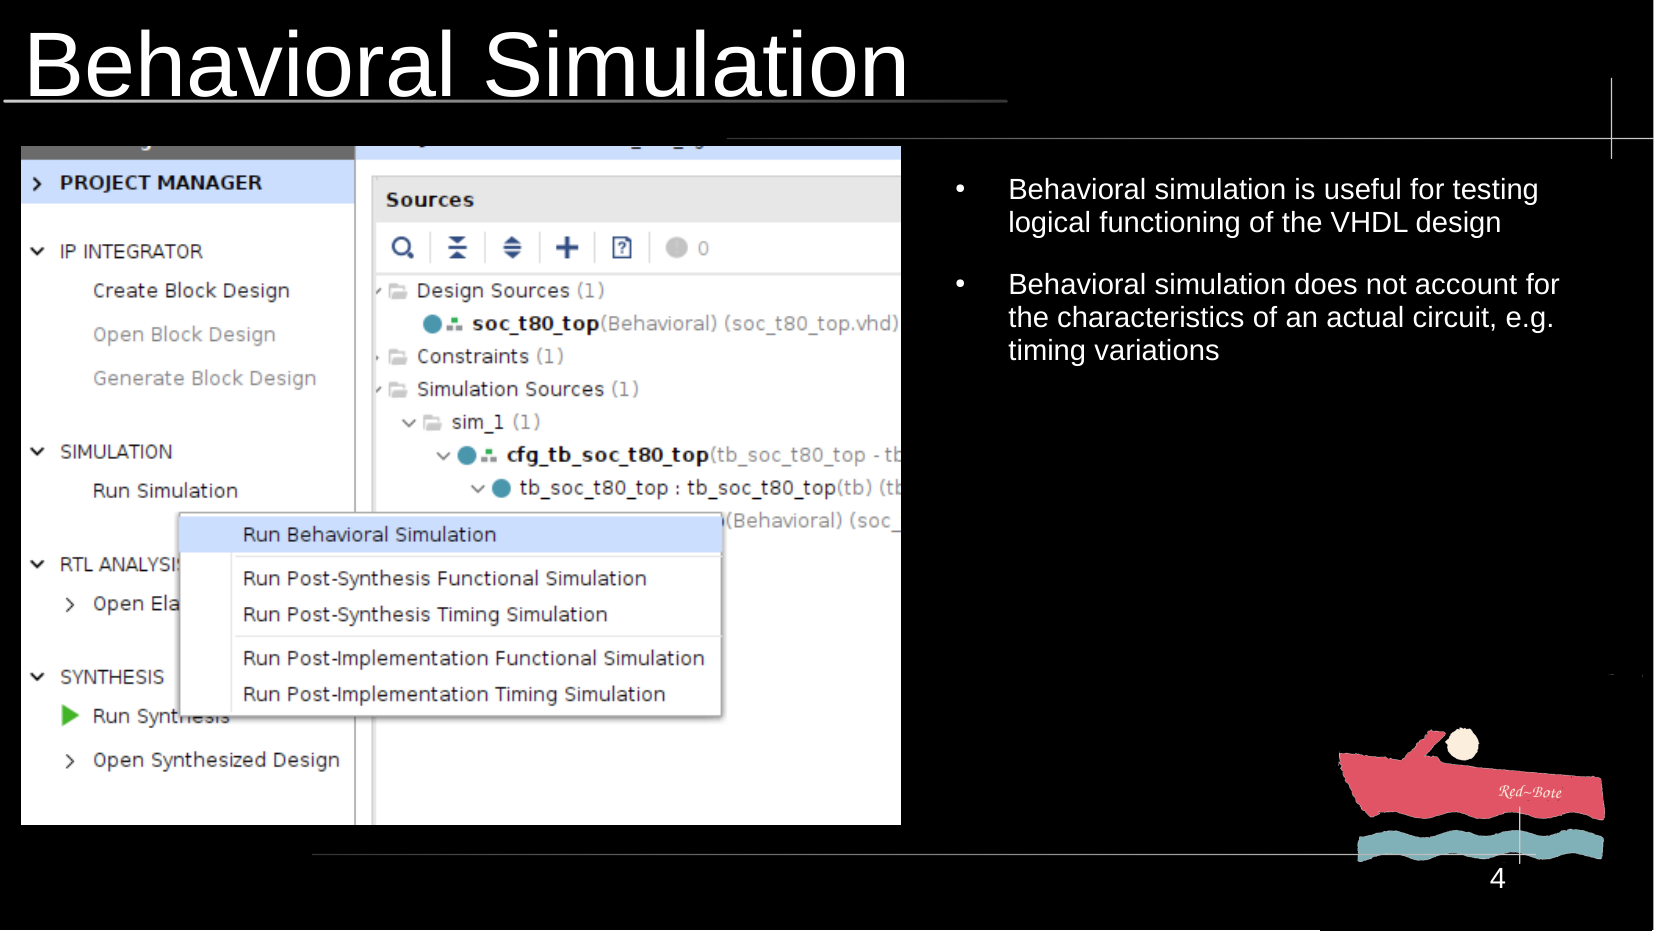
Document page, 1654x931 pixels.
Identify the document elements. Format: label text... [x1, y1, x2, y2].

title Behavioral Simulation [23, 11, 1589, 119]
picture [21, 146, 901, 826]
picture [1320, 674, 1652, 931]
list Behavioral simulation is useful for testing logical functioning of the VHDL design Behavioral simulation does not account for the characteristics of an actual circuit, e.g. timing variations [937, 173, 1576, 451]
